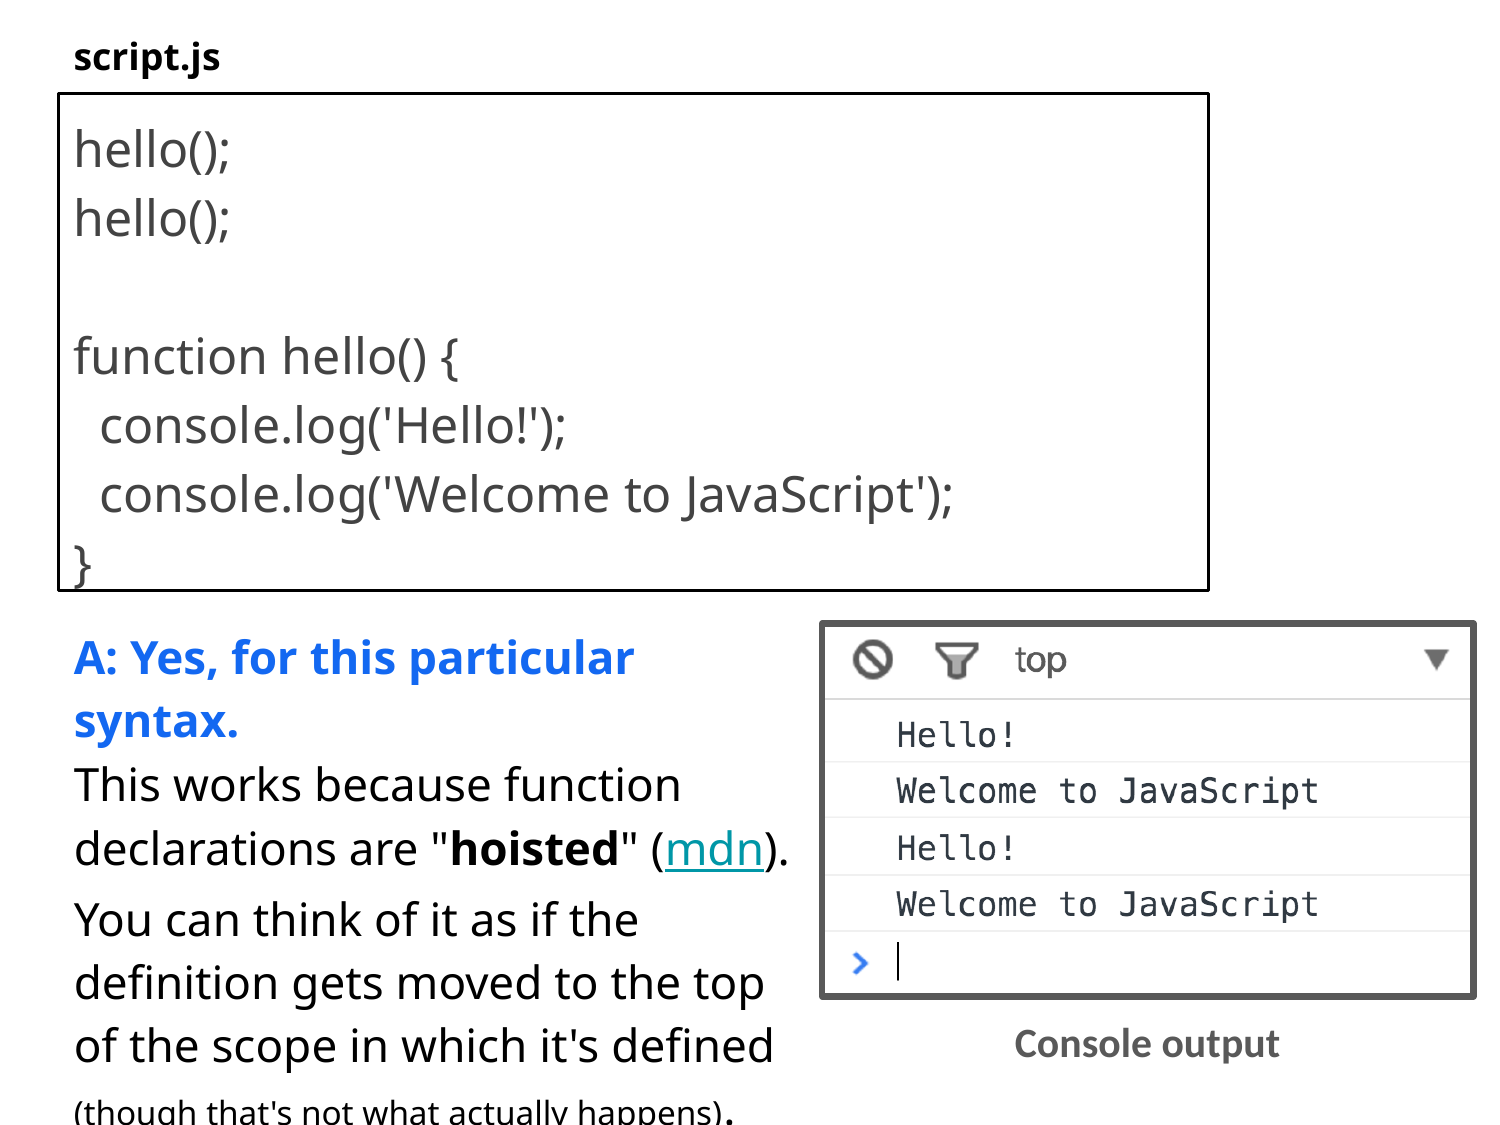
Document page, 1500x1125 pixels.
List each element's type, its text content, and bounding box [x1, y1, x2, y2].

picture [825, 626, 1471, 993]
list Console output [825, 993, 1471, 1125]
text_box script.js [58, 21, 238, 94]
list A: Yes, for this particular syntax. This works because function declarations are "hoisted" (mdn). You can think of it as if the definition gets moved to the top of the scope in which it's defined (though that's not what actually happens). [58, 605, 826, 992]
text_box hello(); hello(); function hello() { console.log('Hello!'); console.log('Welcome to JavaScript'); } [58, 93, 1209, 591]
